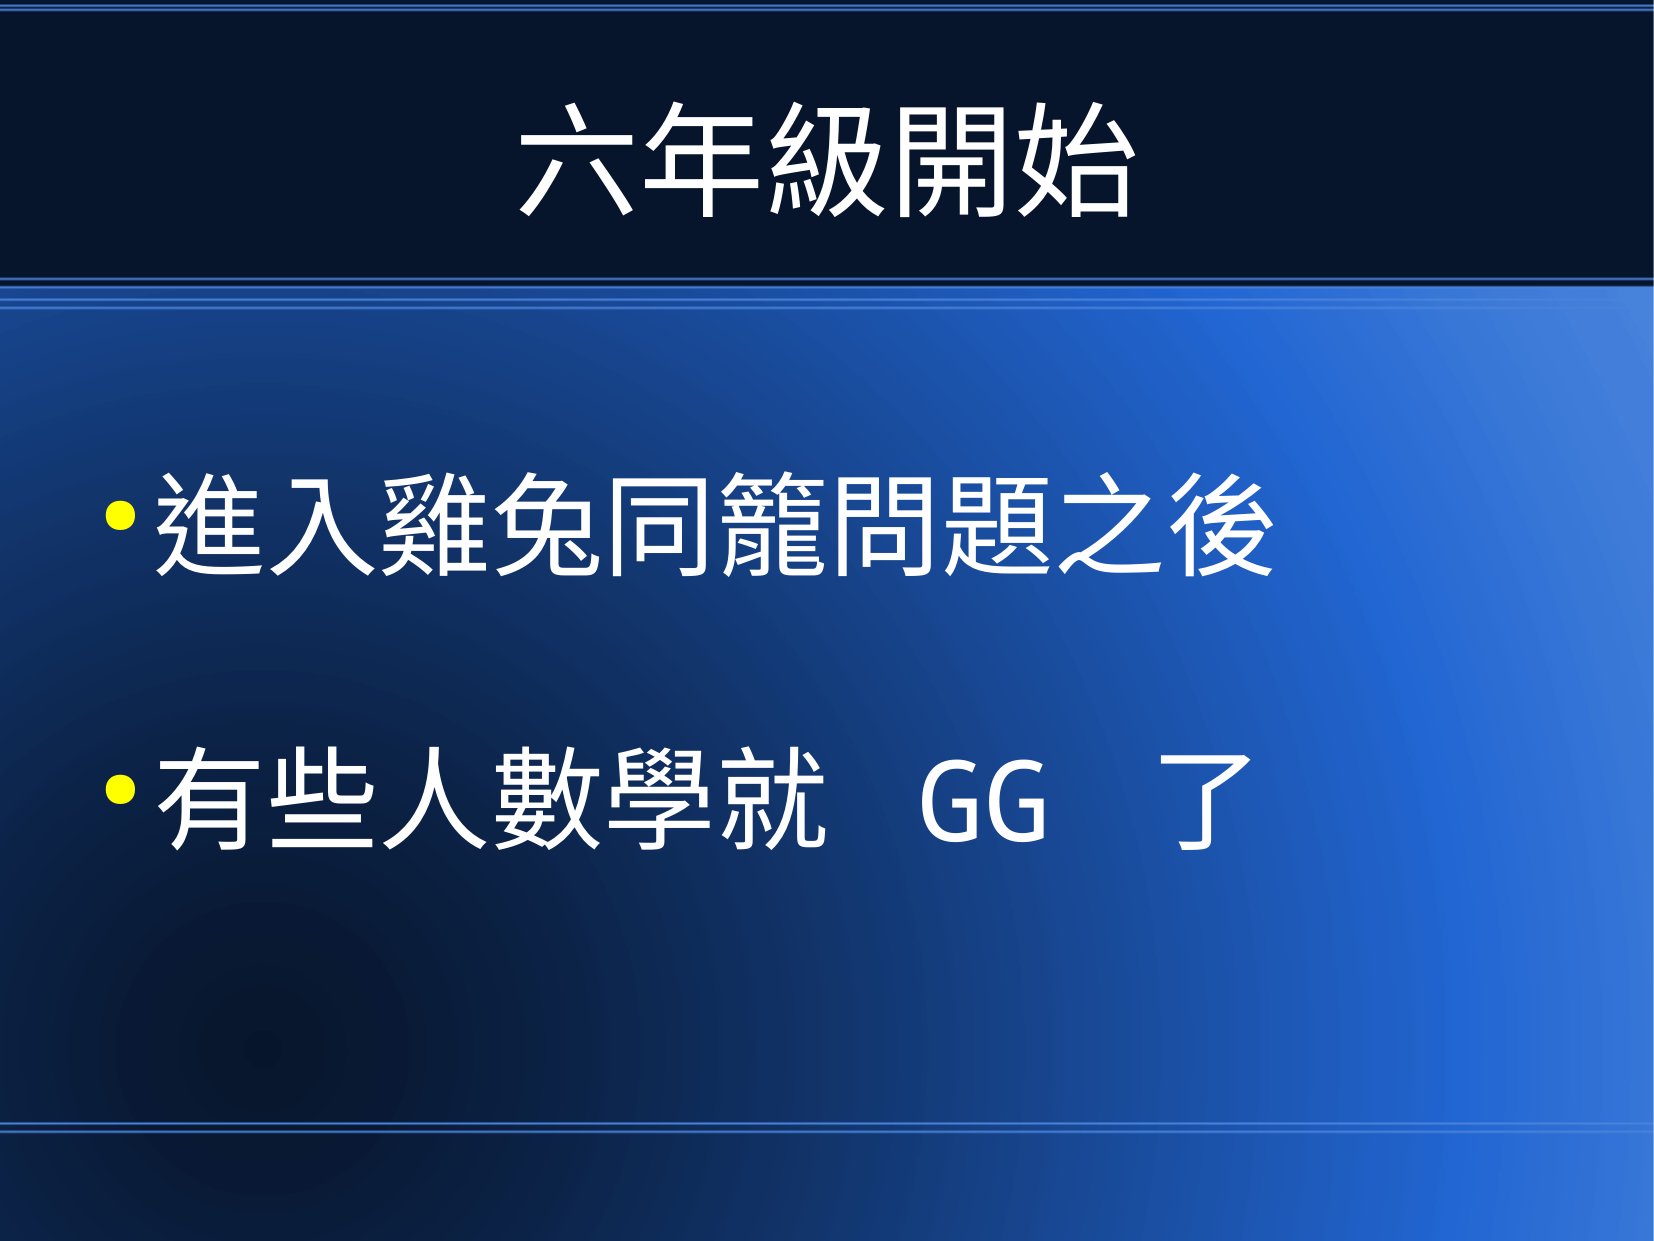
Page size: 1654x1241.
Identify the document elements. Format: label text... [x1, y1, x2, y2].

picture [0, 0, 1654, 1241]
list 進入雞兔同籠問題之後 有些人數學就 GG 了 [82, 355, 1571, 1241]
title 六年級開始 [82, 49, 1571, 257]
